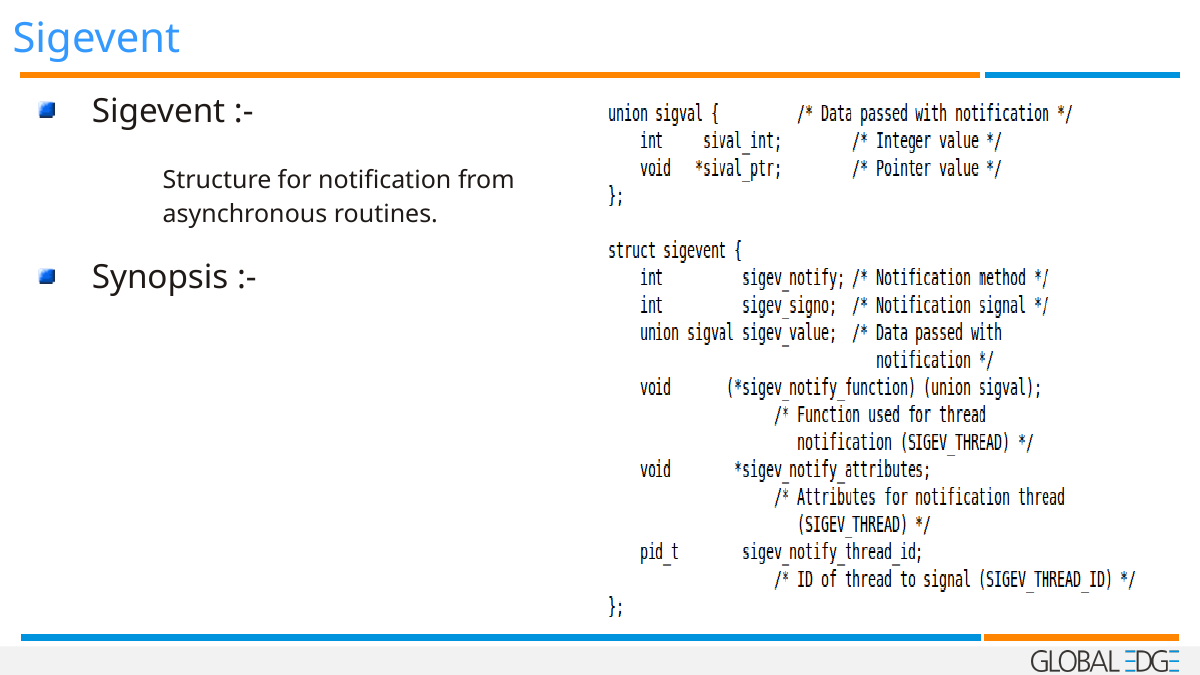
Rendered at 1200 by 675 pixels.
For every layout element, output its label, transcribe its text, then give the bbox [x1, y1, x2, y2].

picture [1031, 650, 1179, 672]
picture [590, 94, 1176, 626]
list Sigevent :- Structure for notification from asynchronous routines. Synopsis :- [21, 86, 591, 627]
title Sigevent [12, 9, 1088, 63]
